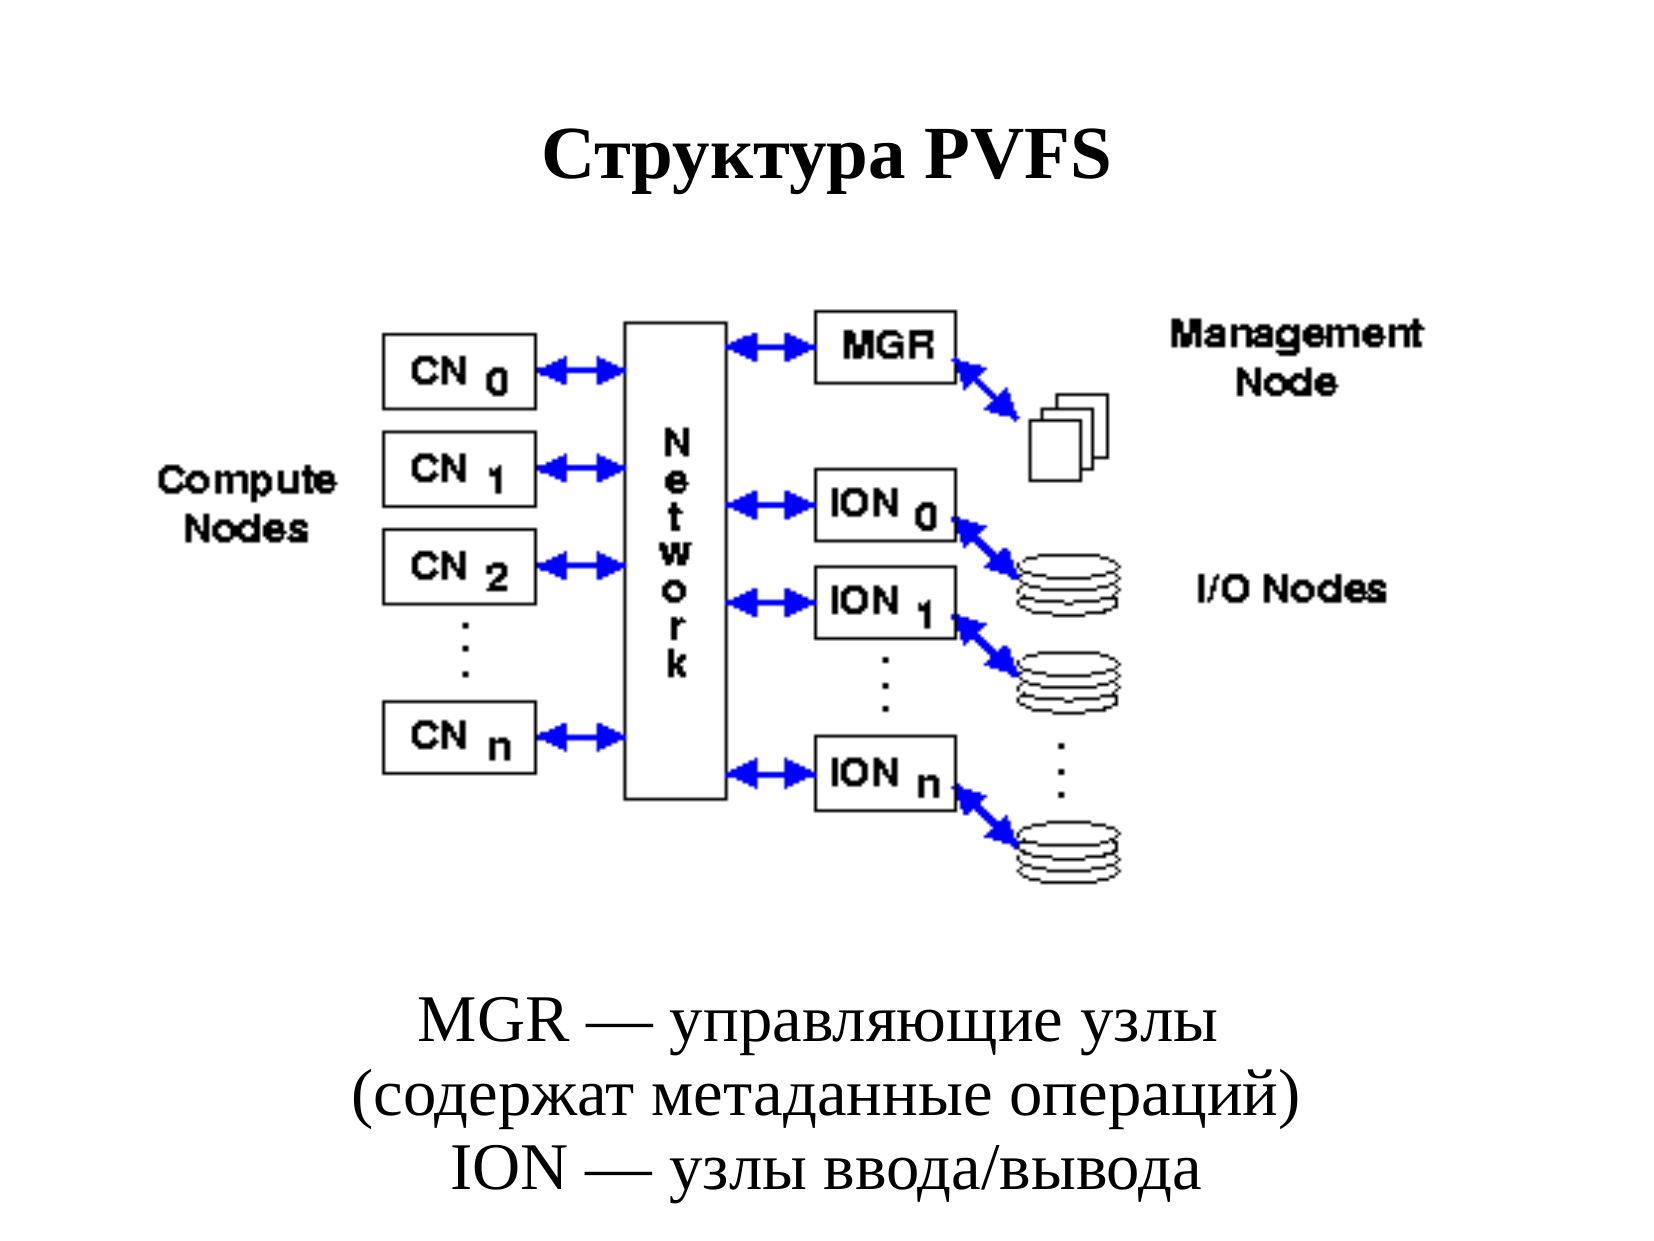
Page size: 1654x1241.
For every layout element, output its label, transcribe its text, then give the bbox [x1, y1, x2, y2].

title Структура PVFS [82, 49, 1571, 257]
picture [118, 265, 1536, 925]
subtitle MGR — управляющие узлы (содержат метаданные операций) ION — узлы ввода/вывода [82, 974, 1571, 1211]
